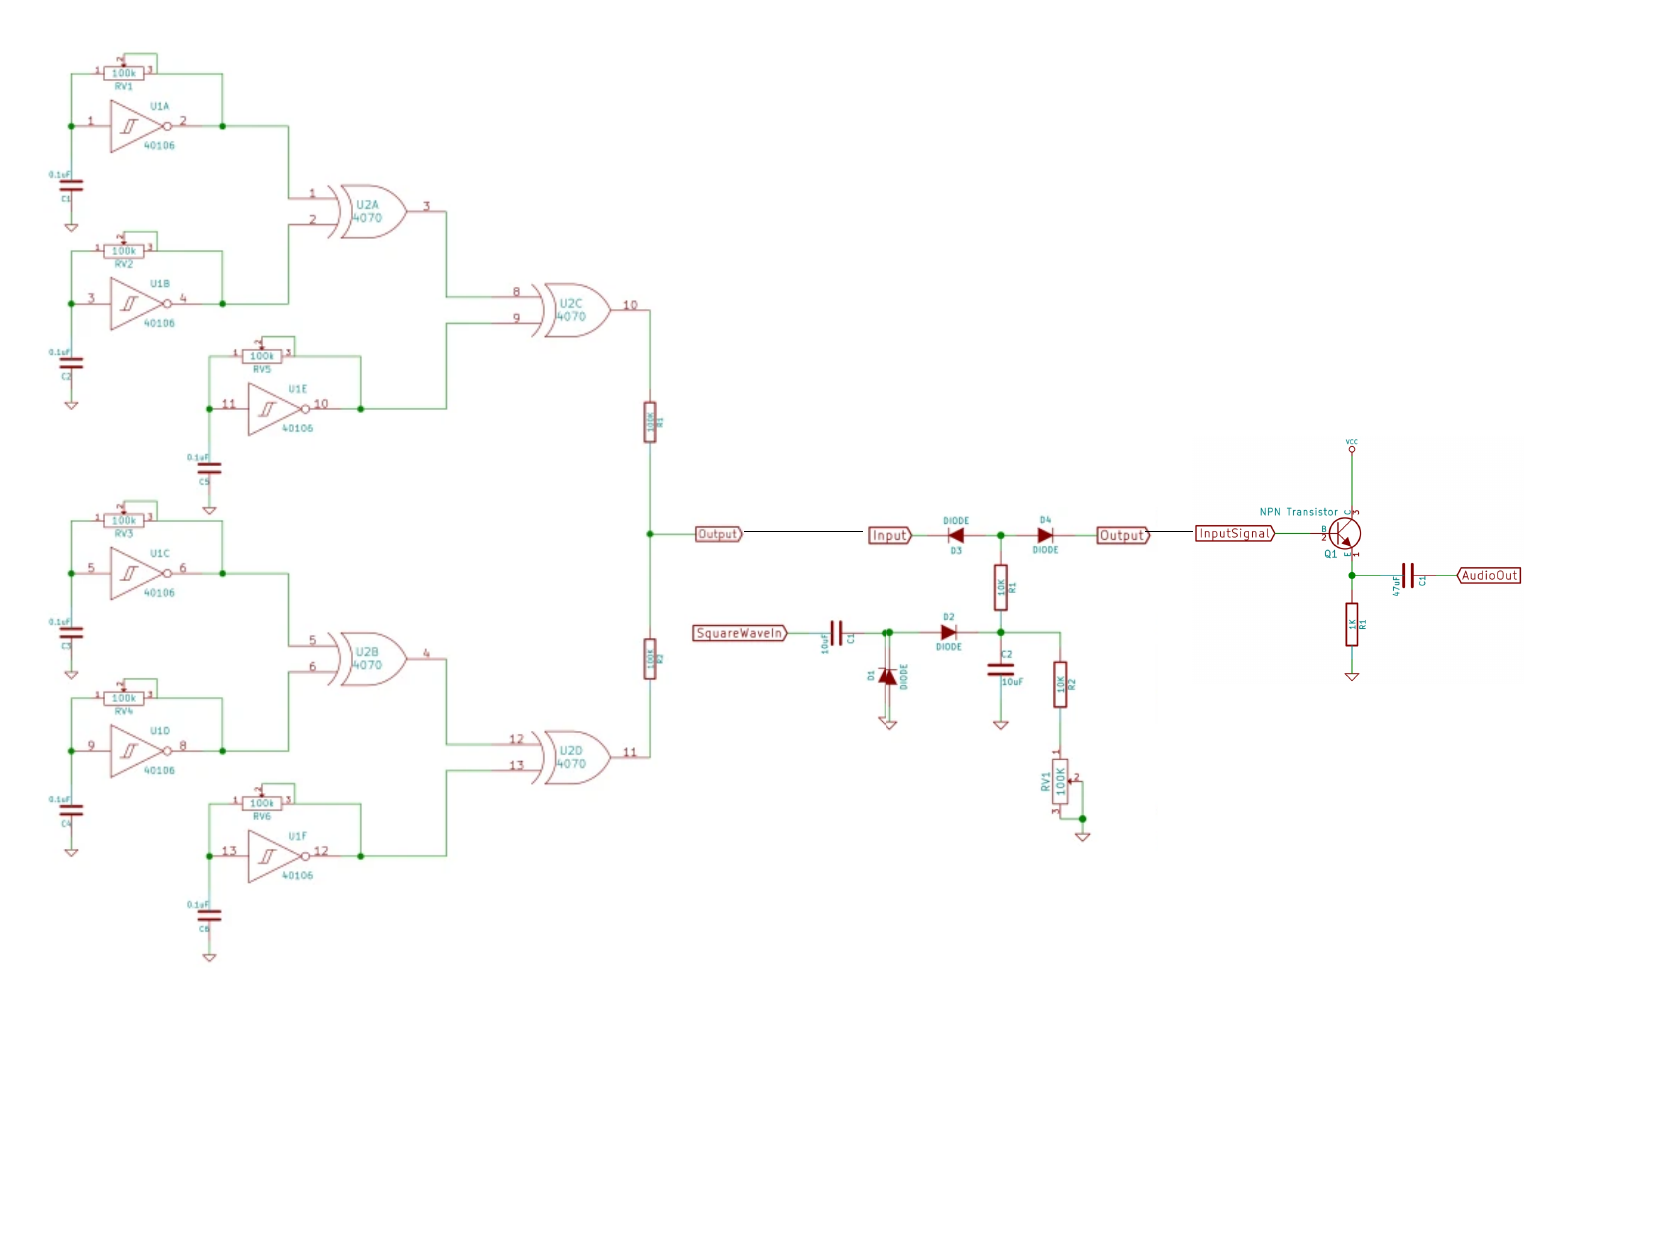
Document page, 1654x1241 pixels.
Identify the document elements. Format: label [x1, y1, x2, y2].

picture [1192, 436, 1524, 684]
picture [43, 47, 1158, 969]
